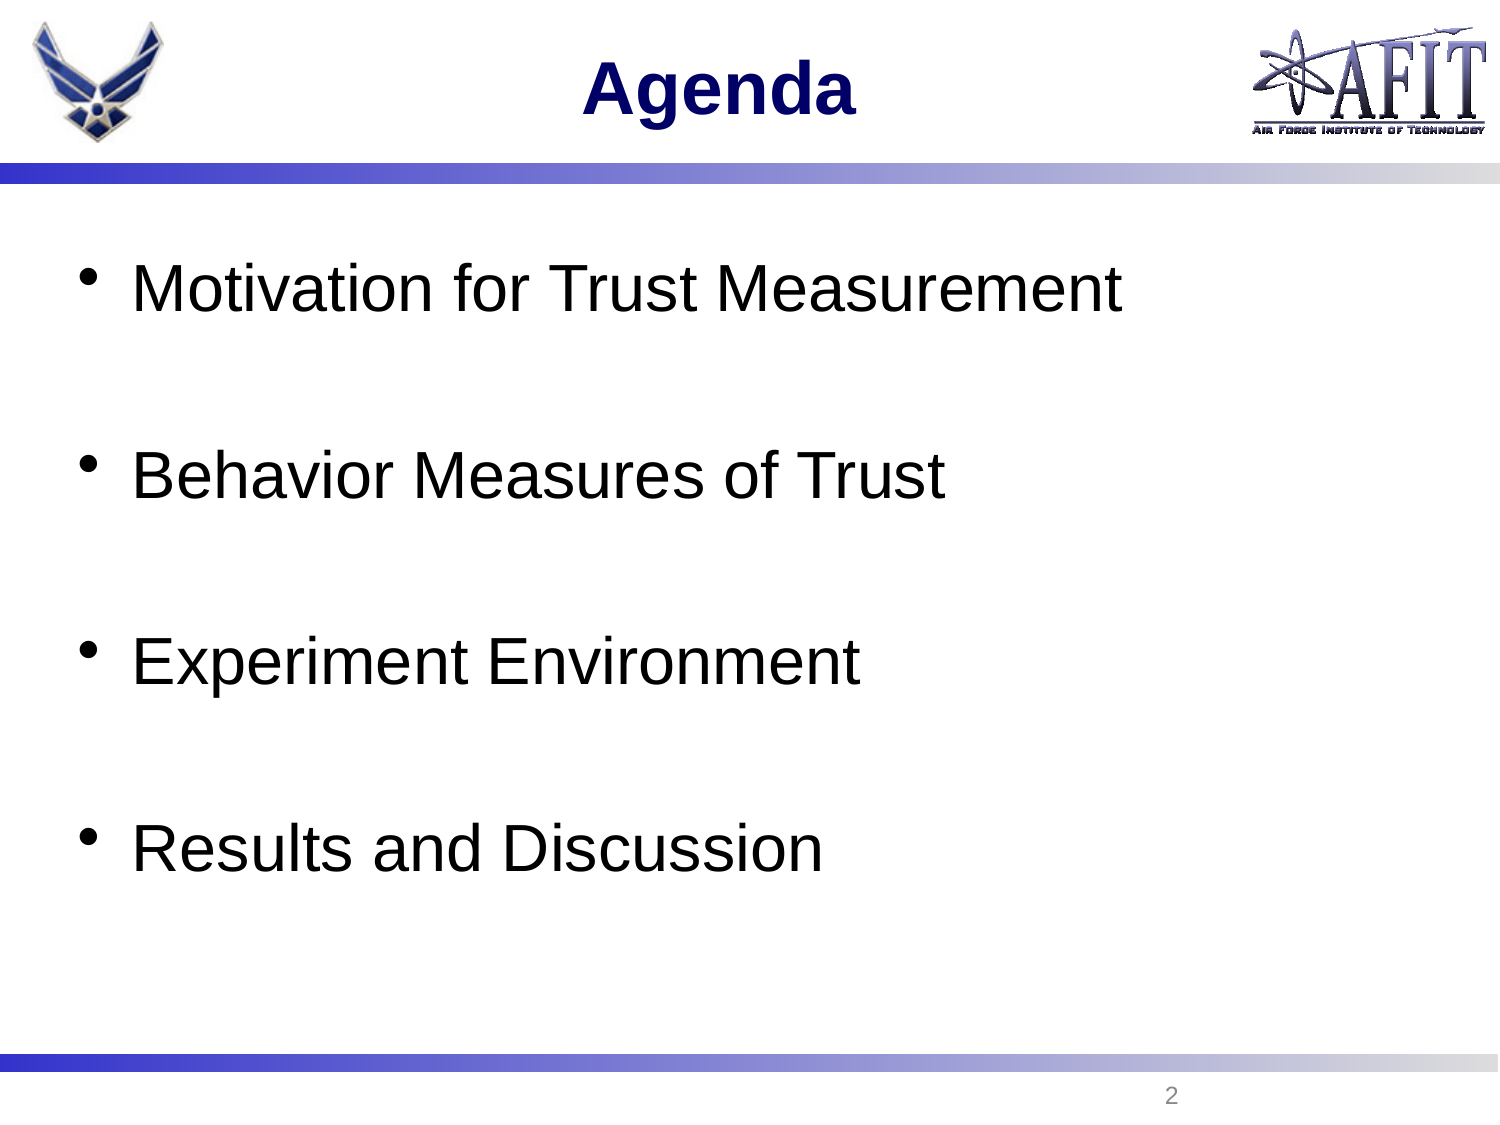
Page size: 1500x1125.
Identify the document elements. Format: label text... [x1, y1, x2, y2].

picture [1275, 24, 1488, 139]
picture [32, 21, 163, 143]
list Motivation for Trust Measurement Behavior Measures of Trust Experiment Environment Results and Discussion [62, 237, 1412, 913]
title Agenda [163, 0, 1275, 169]
slide_number <number> [1149, 1065, 1500, 1125]
